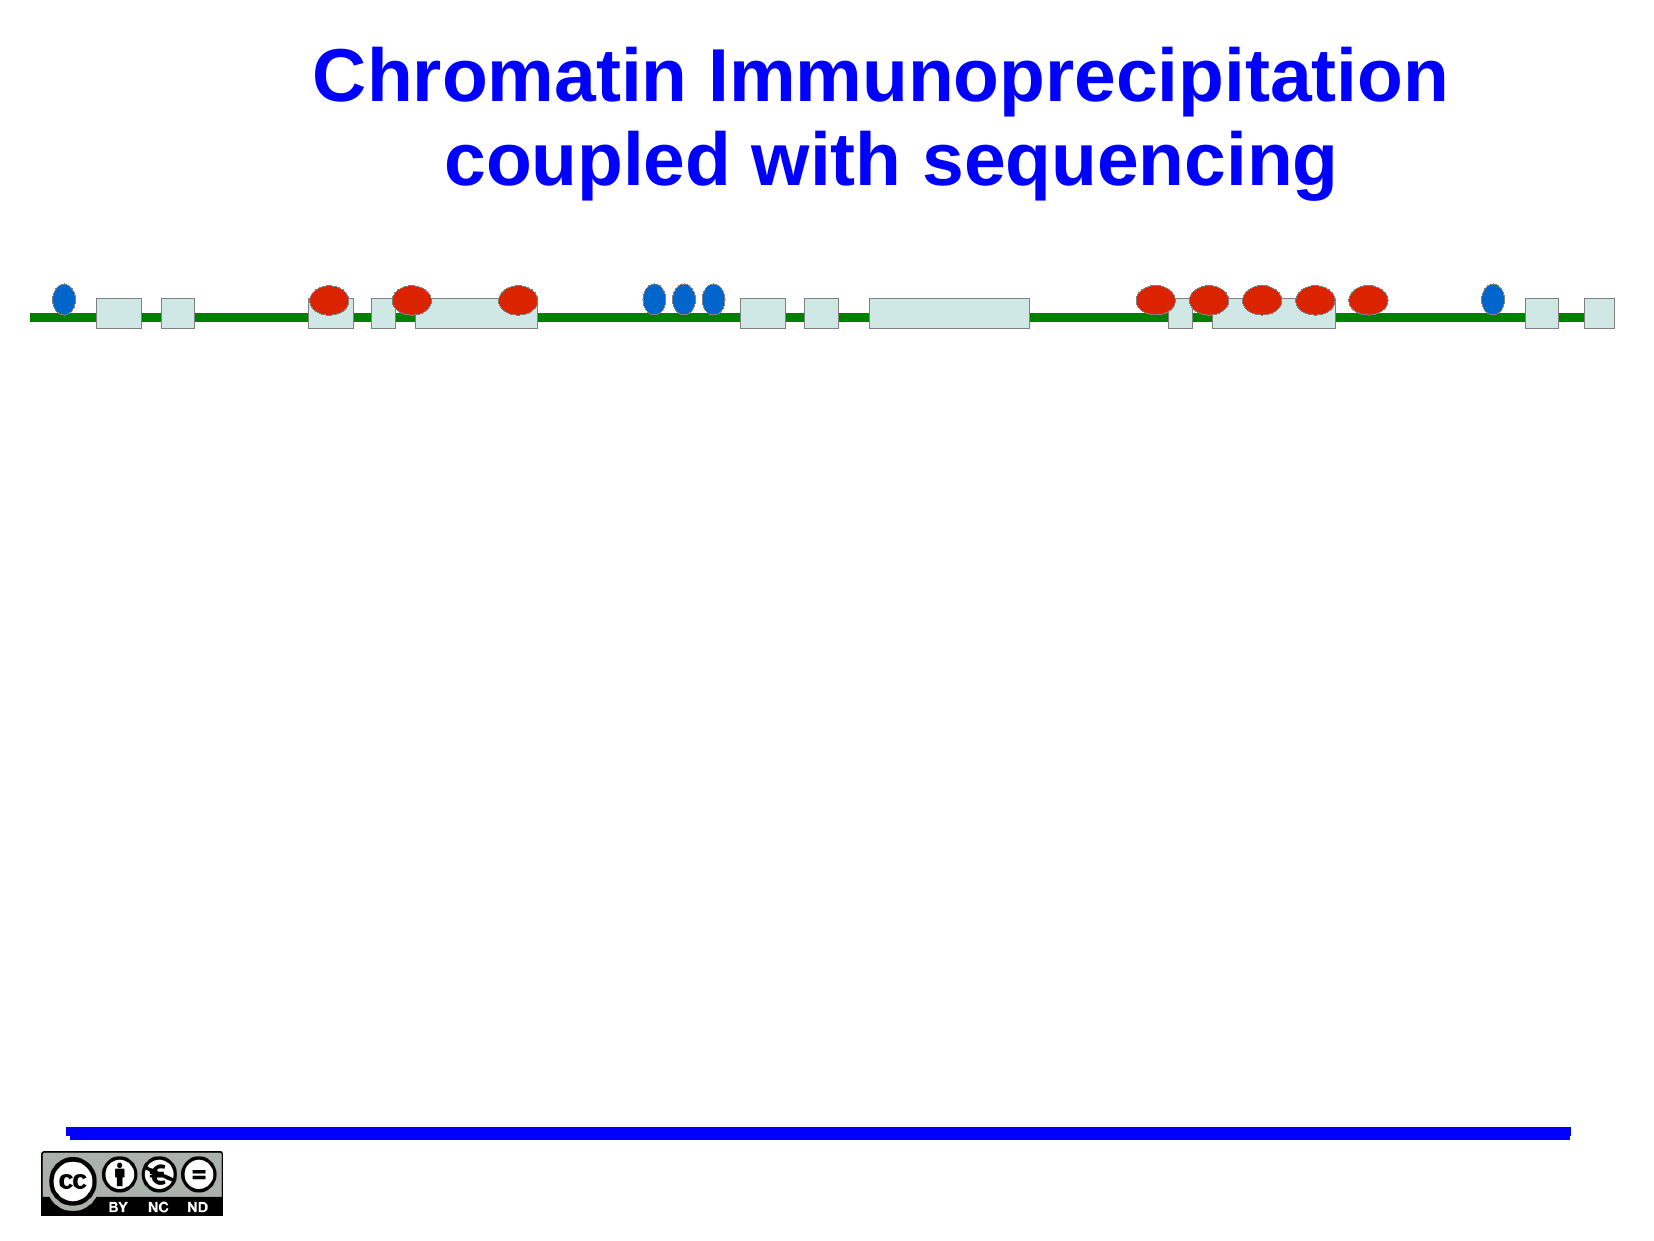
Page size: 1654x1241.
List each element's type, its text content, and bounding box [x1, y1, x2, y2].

text_box [672, 283, 696, 315]
text_box [740, 298, 786, 329]
text_box [371, 285, 538, 329]
text_box [161, 298, 195, 329]
text_box [1136, 285, 1336, 329]
text_box [52, 283, 76, 316]
text_box [1348, 285, 1389, 316]
text_box [869, 298, 1030, 329]
text_box [642, 283, 666, 315]
title Chromatin Immunoprecipitation coupled with sequencing [147, 13, 1636, 222]
text_box [308, 285, 354, 329]
text_box [702, 283, 726, 315]
text_box [804, 298, 839, 329]
text_box [1584, 298, 1615, 329]
text_box [1525, 298, 1559, 329]
text_box [1481, 283, 1505, 315]
picture [41, 1151, 223, 1216]
text_box [96, 298, 142, 329]
